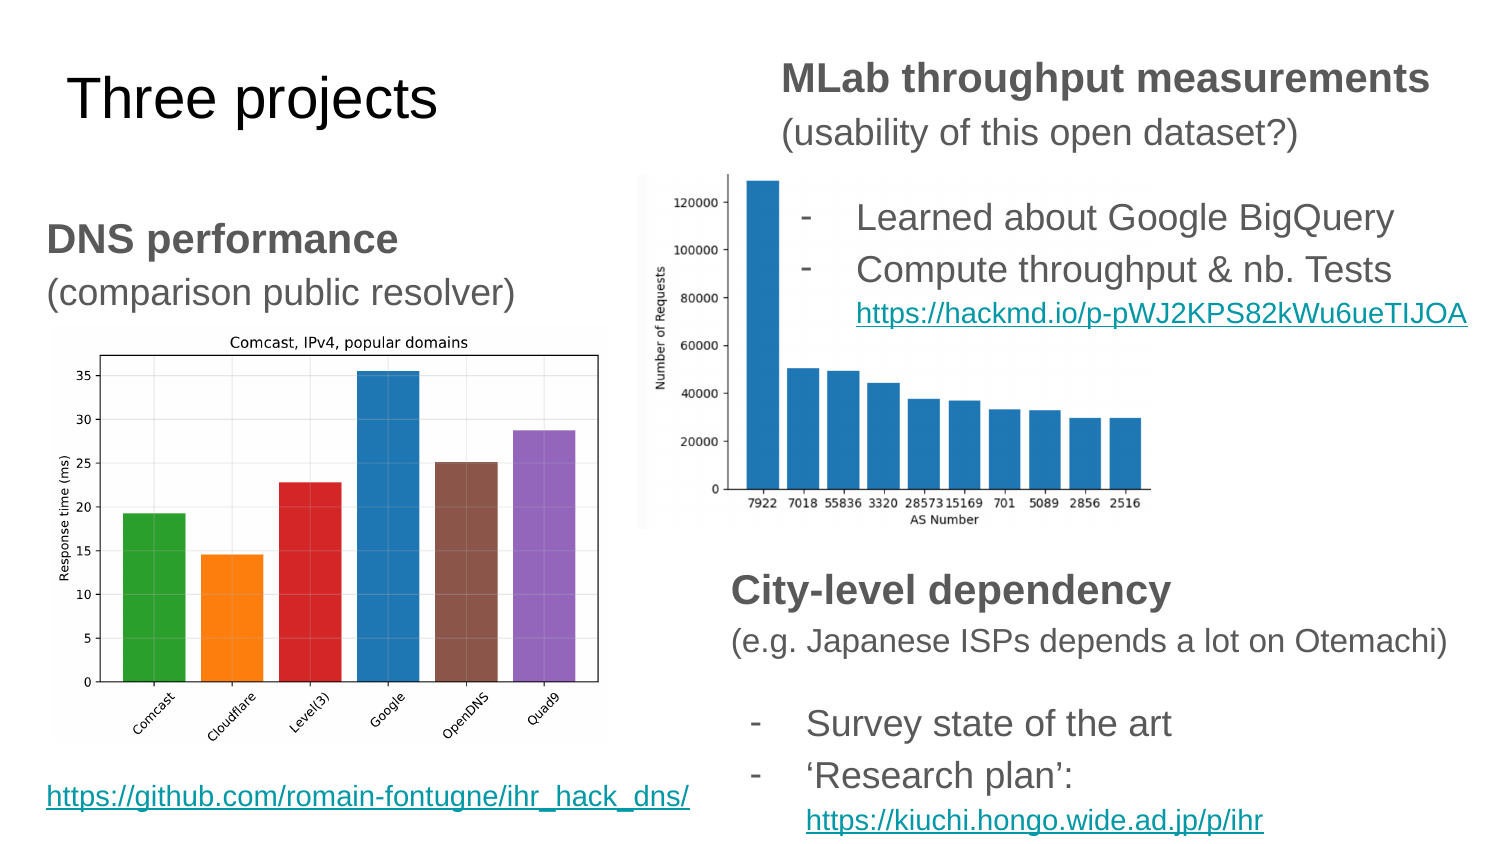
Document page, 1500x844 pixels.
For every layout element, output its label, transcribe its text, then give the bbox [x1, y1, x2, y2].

picture [1065, 313, 1073, 321]
picture [51, 325, 610, 742]
list MLab throughput measurements (usability of this open dataset?) Learned about Google BigQuery Compute throughput & nb. Tests https://hackmd.io/p-pWJ2KPS82kWu6ueTIJOA [766, 28, 1500, 313]
picture [893, 313, 1088, 326]
picture [1034, 313, 1042, 321]
picture [964, 315, 971, 321]
list DNS performance (comparison public resolver) https://github.com/romain-fontugne/ihr_hack_dns/ [31, 189, 716, 750]
picture [1091, 313, 1098, 321]
picture [1117, 313, 1151, 326]
list City-level dependency (e.g. Japanese ISPs depends a lot on Otemachi) Survey state of the art ‘Research plan’: https://kiuchi.hongo.wide.ad.jp/p/ihr [715, 540, 1500, 826]
picture [1091, 313, 1114, 326]
picture [638, 174, 1151, 529]
title Three projects [51, 44, 766, 139]
picture [893, 313, 900, 321]
picture [1117, 313, 1124, 321]
